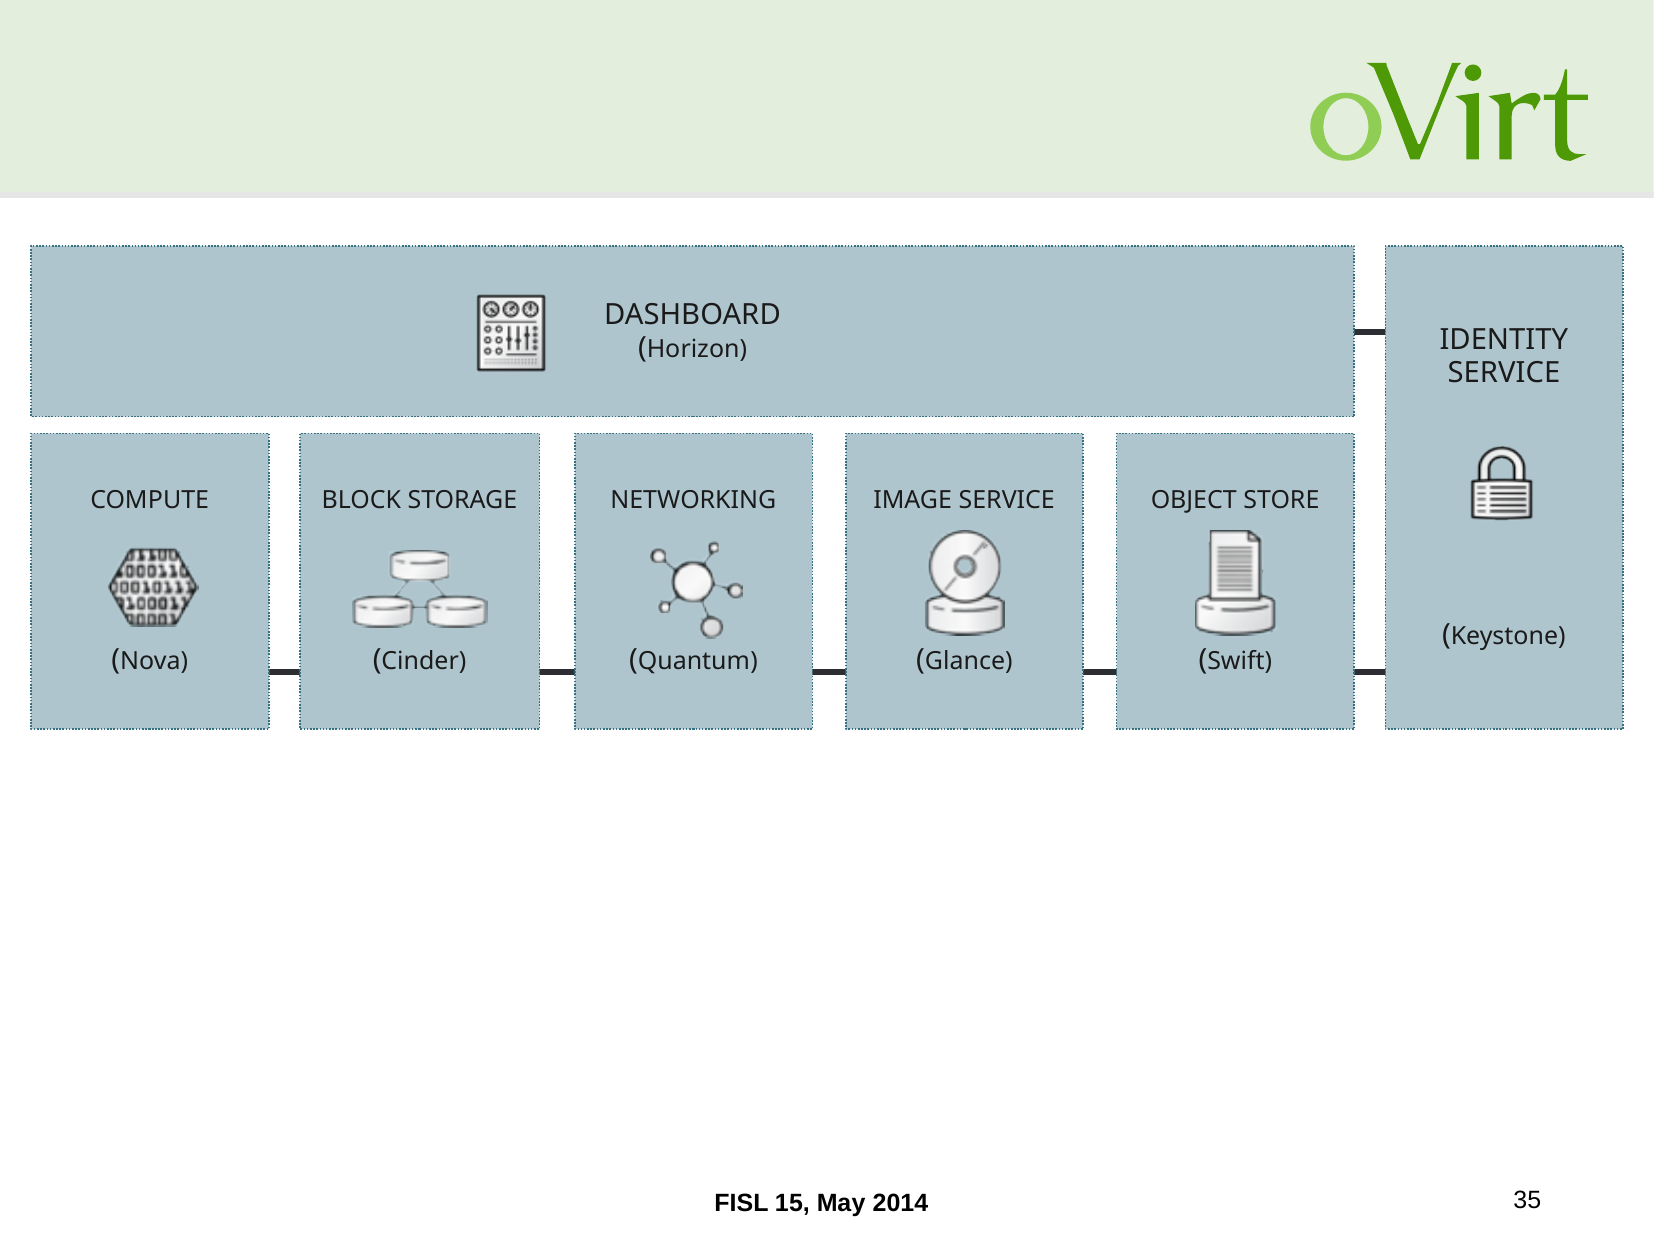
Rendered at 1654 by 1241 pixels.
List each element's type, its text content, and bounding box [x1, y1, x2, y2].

picture [650, 541, 743, 640]
picture [1433, 431, 1572, 536]
picture [925, 530, 1005, 636]
text_box IDENTITY SERVICE (Keystone) [1385, 245, 1623, 730]
text_box OBJECT STORE (Swift) [1116, 433, 1355, 730]
picture [352, 550, 488, 628]
text_box DASHBOARD (Horizon) [31, 245, 1355, 417]
text_box IMAGE SERVICE (Glance) [845, 433, 1084, 730]
text_box NETWORKING (Quantum) [574, 433, 813, 730]
picture [456, 281, 564, 386]
picture [1195, 530, 1278, 636]
text_box BLOCK STORAGE (Cinder) [299, 433, 540, 730]
text_box COMPUTE (Nova) [31, 433, 269, 730]
picture [108, 547, 199, 627]
